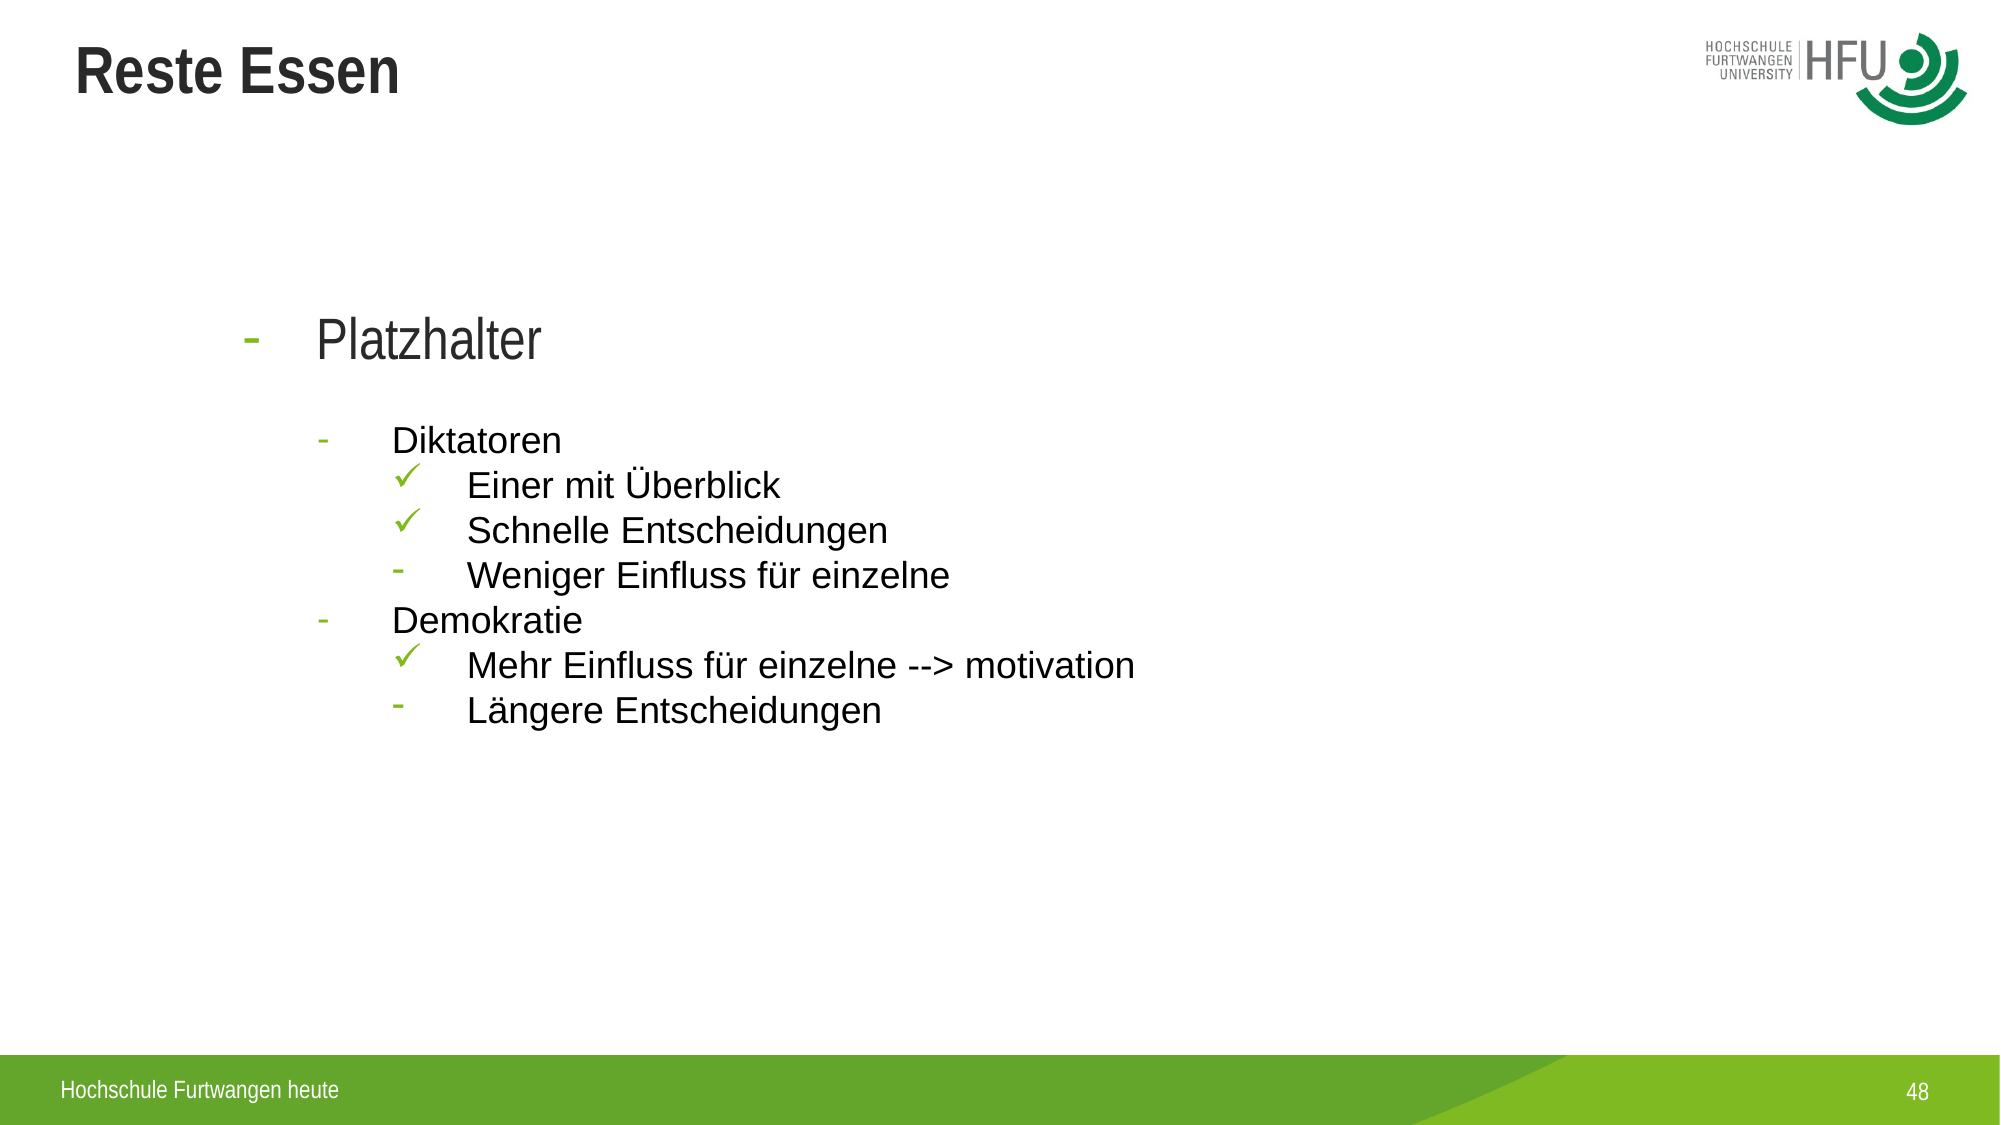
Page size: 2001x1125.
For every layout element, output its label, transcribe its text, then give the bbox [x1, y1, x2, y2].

picture [1689, 19, 1981, 137]
text_box Platzhalter Diktatoren Einer mit Überblick Schnelle Entscheidungen Weniger Einfluss für einzelne Demokratie Mehr Einfluss für einzelne --> motivation Längere Entscheidungen [151, 248, 1642, 830]
text_box Reste Essen [60, 28, 1591, 102]
text_box <number> [1672, 1057, 1945, 1124]
text_box Hochschule Furtwangen heute [60, 1058, 985, 1119]
picture [0, 1055, 2000, 1125]
